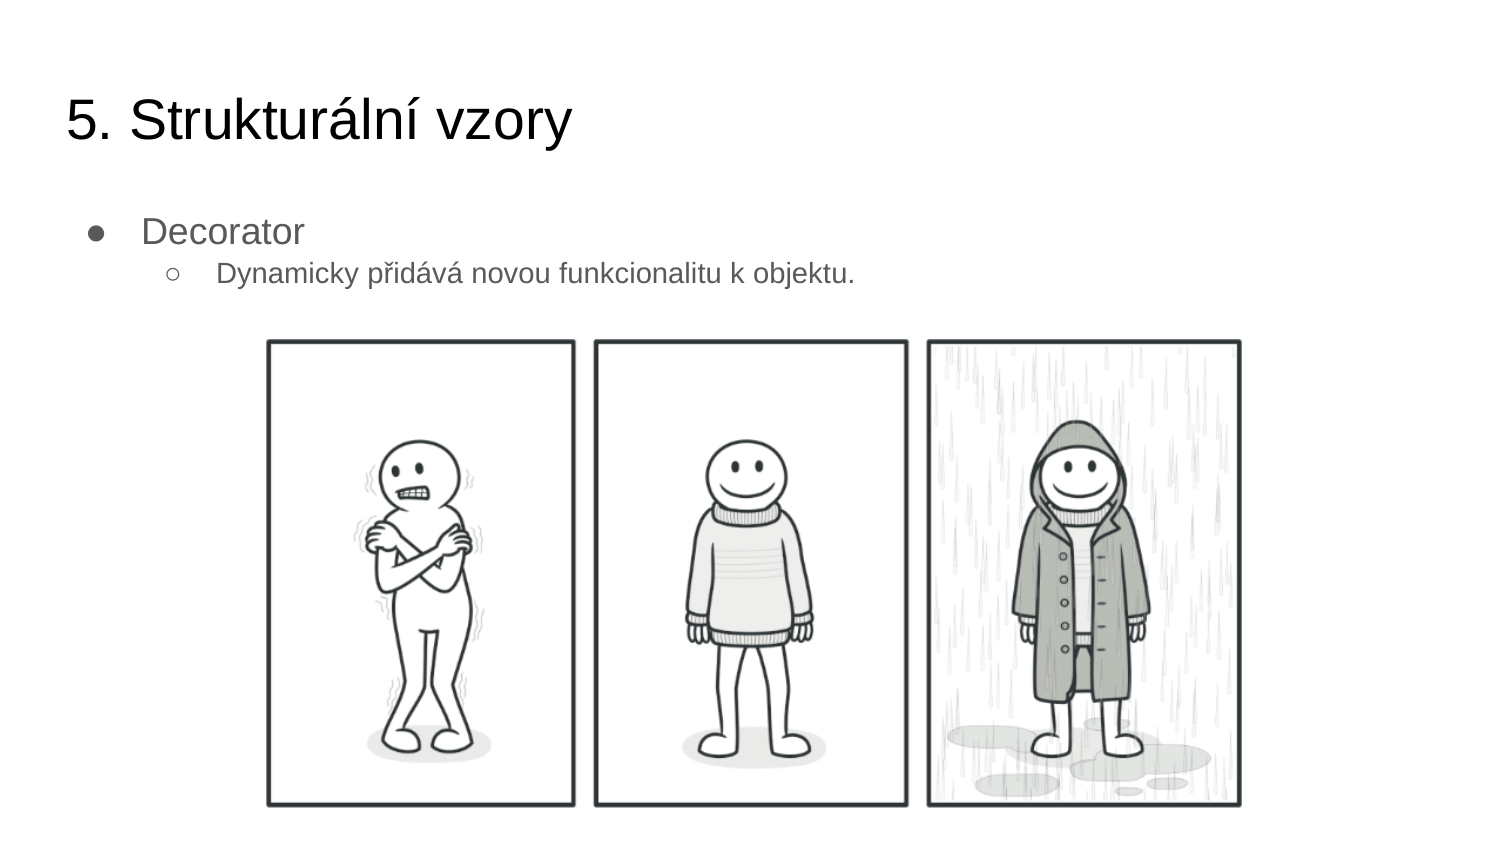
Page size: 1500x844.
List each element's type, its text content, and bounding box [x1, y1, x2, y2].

title 5. Strukturální vzory [51, 72, 1449, 167]
picture [251, 331, 1249, 817]
list Decorator Dynamicky přidává novou funkcionalitu k objektu. [51, 189, 1449, 750]
